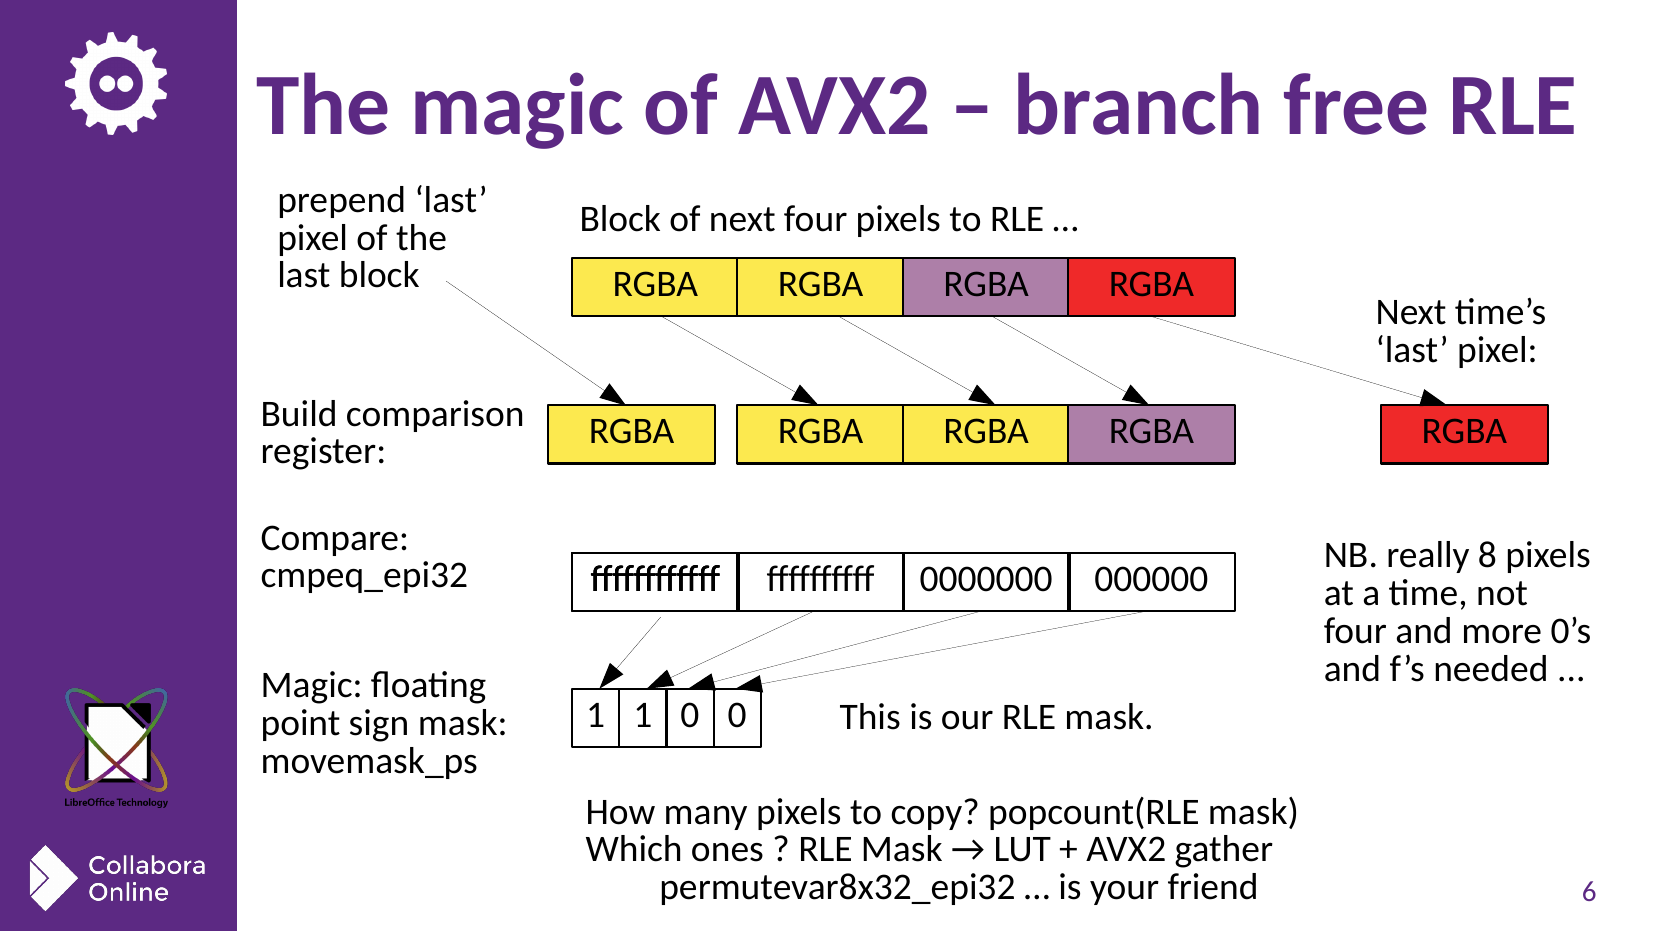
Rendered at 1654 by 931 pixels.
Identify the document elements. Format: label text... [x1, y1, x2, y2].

text_box RGBA [1067, 257, 1235, 316]
text_box ffffffffff [739, 552, 902, 612]
text_box ffffffffffff [571, 552, 739, 612]
text_box Compare: cmpeq_epi32 [245, 514, 849, 605]
text_box Next time’s ‘last’ pixel: [1360, 289, 1654, 380]
text_box RGBA [1067, 405, 1235, 464]
picture [65, 32, 167, 135]
text_box 000000 [1067, 552, 1235, 612]
text_box RGBA [737, 286, 902, 316]
text_box RGBA [802, 286, 816, 294]
picture [65, 688, 168, 808]
picture [25, 840, 209, 916]
text_box RGBA [902, 286, 1067, 316]
text_box 0 [713, 688, 761, 747]
text_box 0 [666, 688, 713, 747]
title The magic of AVX2 – branch free RLE [256, 25, 1638, 157]
text_box NB. really 8 pixels at a time, not four and more 0’s and f’s needed ... [1308, 532, 1607, 699]
text_box Magic: floating point sign mask: movemask_ps [245, 662, 537, 791]
text_box Build comparison register: [245, 390, 849, 481]
text_box 0000000 [902, 552, 1067, 612]
text_box RGBA [1133, 286, 1147, 294]
text_box Block of next four pixels to RLE … [766, 195, 1168, 286]
text_box RGBA [849, 405, 902, 464]
text_box This is our RLE mask. [824, 694, 1284, 747]
text_box 1 [571, 688, 619, 747]
text_box RGBA [968, 286, 982, 294]
text_box RGBA [902, 405, 1067, 464]
text_box 1 [619, 688, 666, 747]
text_box RGBA [1380, 405, 1548, 464]
text_box RGBA [571, 305, 737, 316]
text_box prepend ‘last’ pixel of the last block [262, 176, 766, 305]
text_box How many pixels to copy? popcount(RLE mask) Which ones ? RLE Mask → LUT + AVX2 gather permutevar8x32_epi32 … is your friend [570, 788, 1595, 931]
